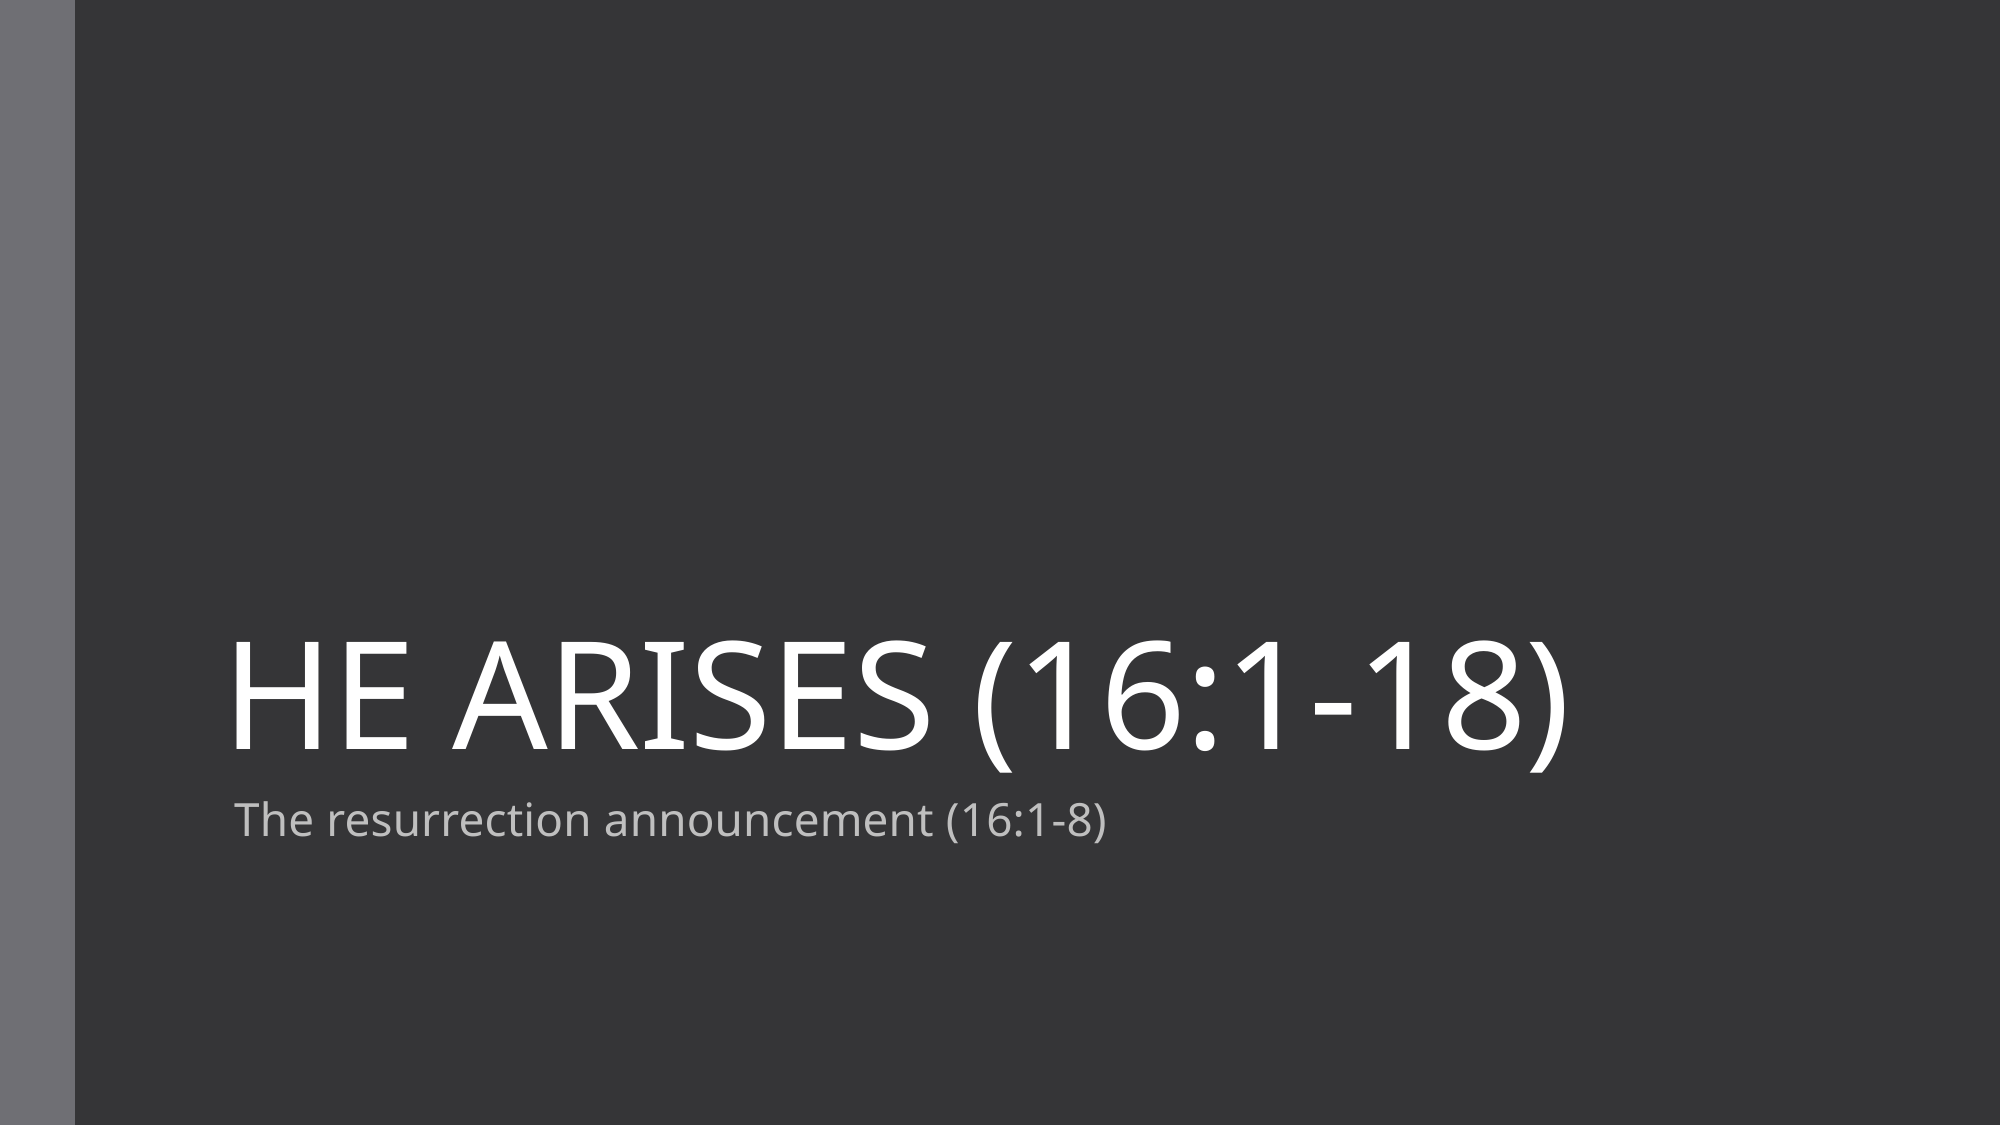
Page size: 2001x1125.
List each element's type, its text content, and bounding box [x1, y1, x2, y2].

subtitle The resurrection announcement (16:1-8) [206, 787, 1752, 1066]
title HE ARISES (16:1-18) [206, 124, 1752, 787]
